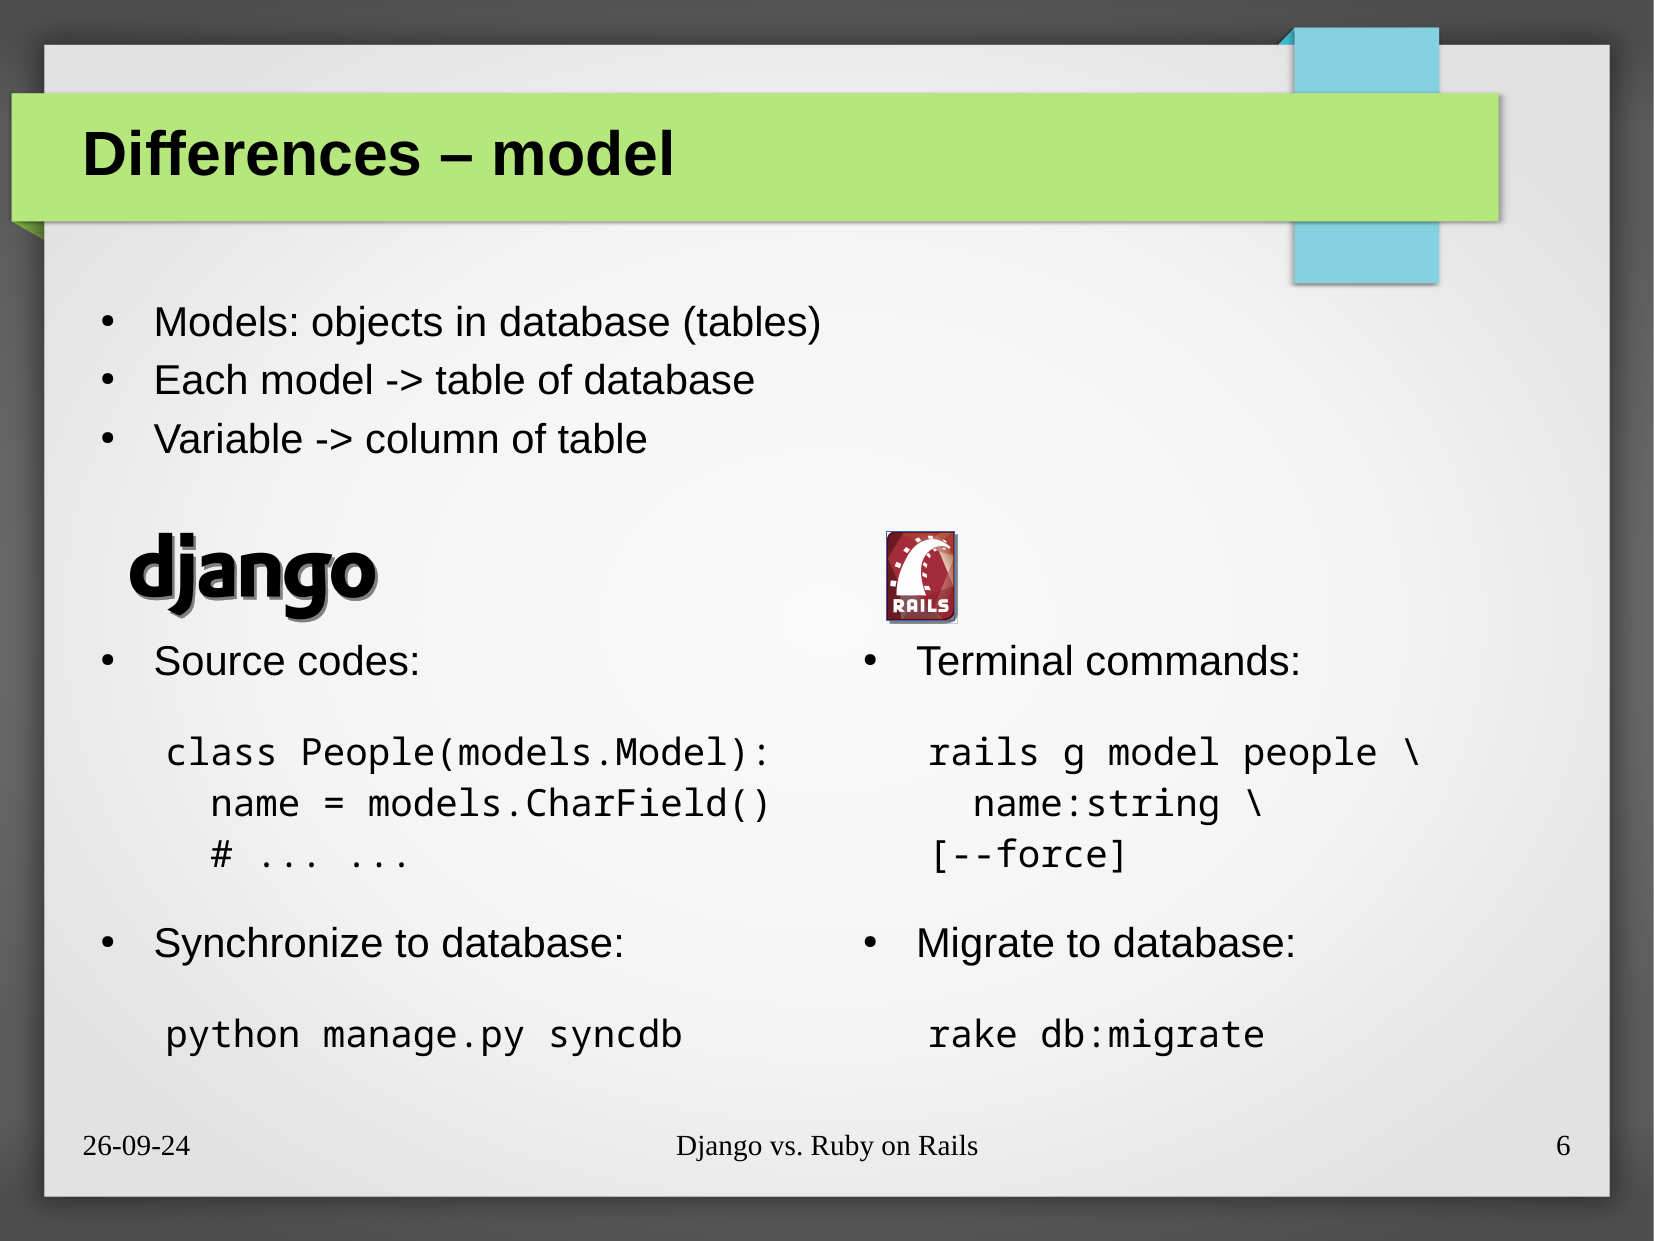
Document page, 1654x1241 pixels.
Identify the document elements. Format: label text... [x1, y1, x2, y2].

list Terminal commands: rails g model people \ name:string \ [--force] Migrate to database: rake db:migrate [845, 637, 1572, 1099]
list Models: objects in database (tables) Each model -> table of database Variable -> column of table [82, 298, 1571, 532]
title Differences – model [82, 94, 1264, 213]
list Source codes: class People(models.Model): name = models.CharField() # ... ... Synchronize to database: python manage.py syncdb [82, 637, 809, 1099]
picture [0, 0, 1654, 1241]
